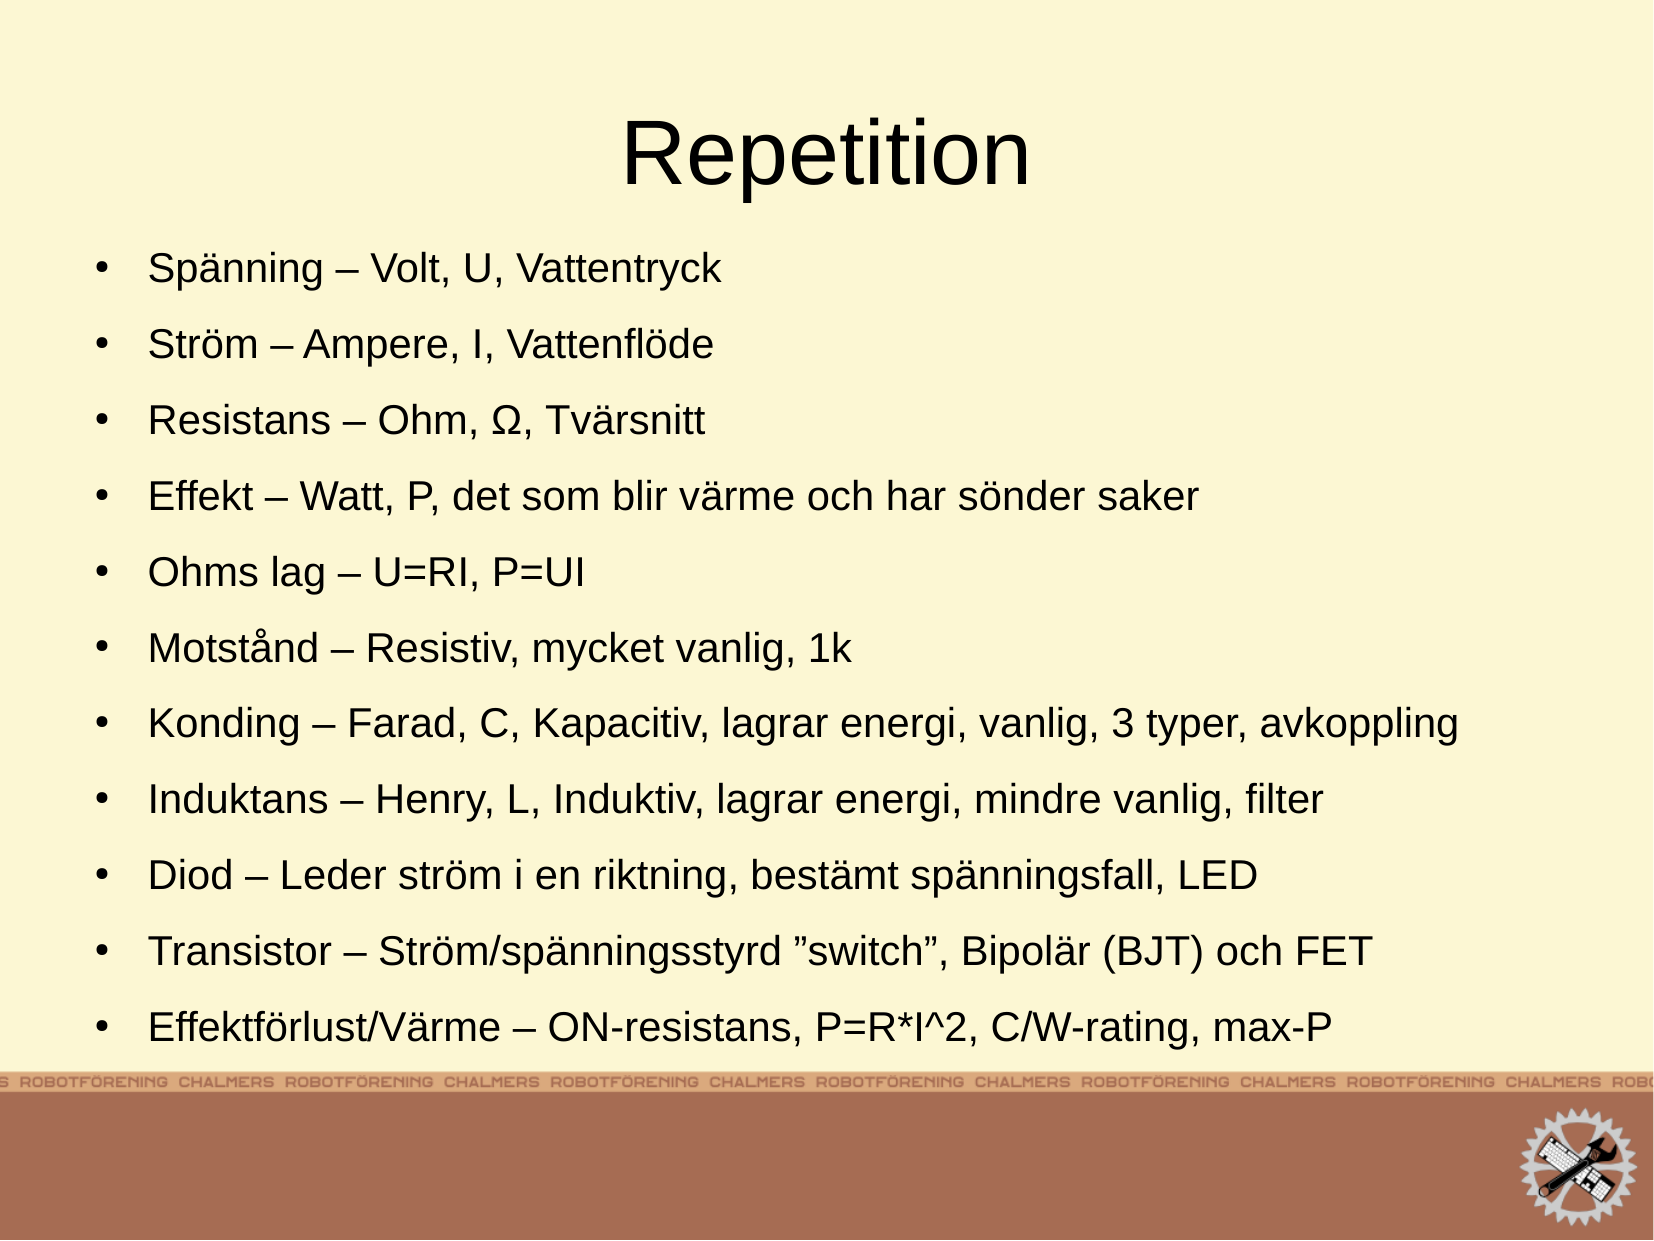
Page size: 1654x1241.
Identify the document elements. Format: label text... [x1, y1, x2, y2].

title Repetition [82, 49, 1571, 257]
list Spänning – Volt, U, Vattentryck Ström – Ampere, I, Vattenflöde Resistans – Ohm, Ω, Tvärsnitt Effekt – Watt, P, det som blir värme och har sönder saker Ohms lag – U=RI, P=UI Motstånd – Resistiv, mycket vanlig, 1k Konding – Farad, C, Kapacitiv, lagrar energi, vanlig, 3 typer, avkoppling Induktans – Henry, L, Induktiv, lagrar energi, mindre vanlig, filter Diod – Leder ström i en riktning, bestämt spänningsfall, LED Transistor – Ström/spänningsstyrd ”switch”, Bipolär (BJT) och FET Effektförlust/Värme – ON-resistans, P=R*I^2, C/W-rating, max-P [76, 244, 1565, 1063]
picture [0, 0, 1654, 1240]
